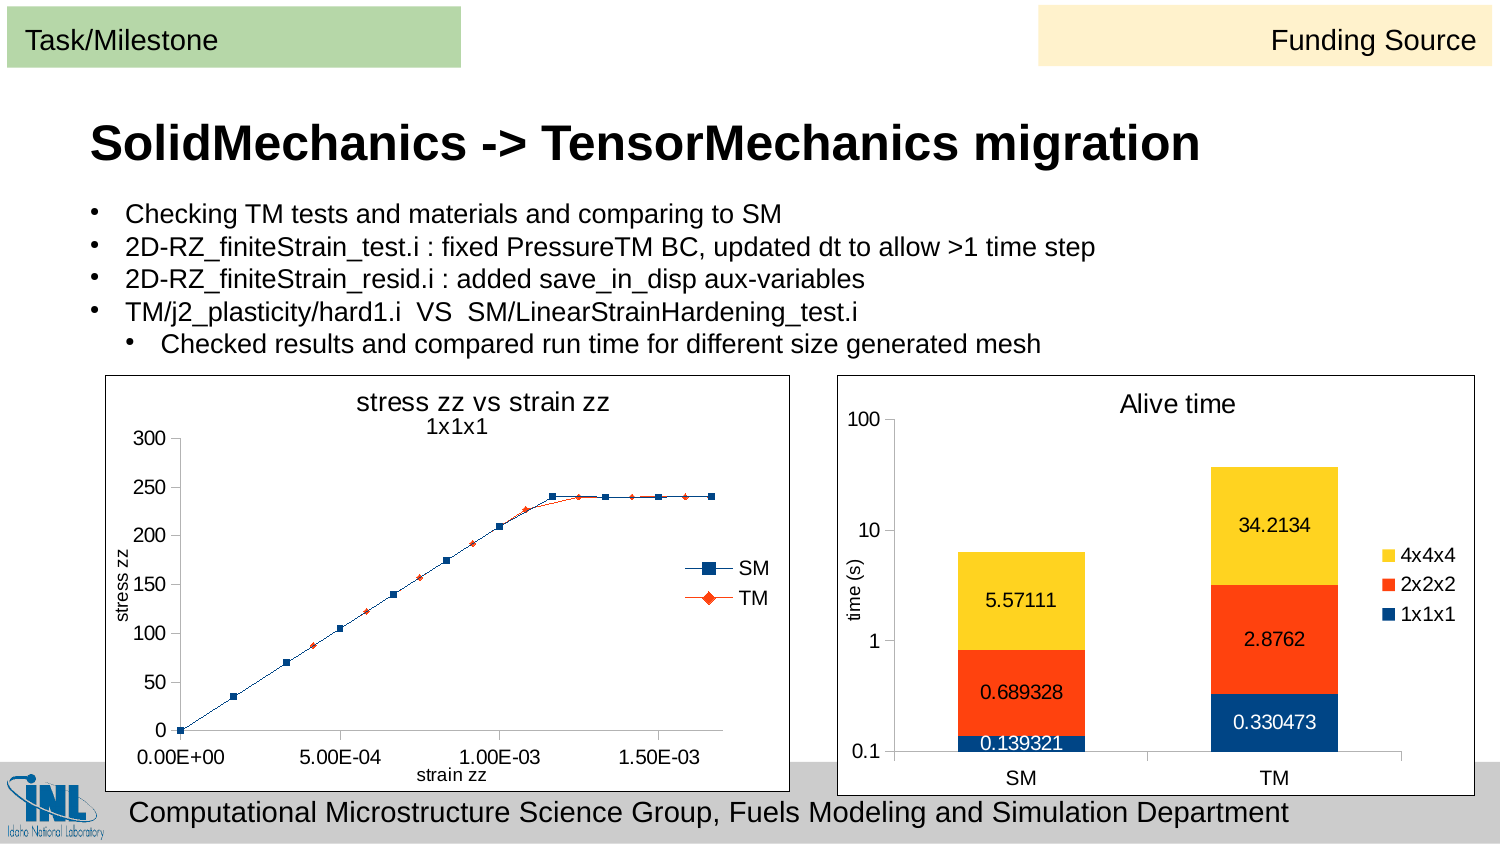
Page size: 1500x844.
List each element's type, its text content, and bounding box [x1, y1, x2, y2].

chart [837, 375, 1475, 796]
text_box Task/Milestone [10, 9, 460, 68]
chart [105, 375, 790, 792]
text_box Checking TM tests and materials and comparing to SM 2D-RZ_finiteStrain_test.i : fixed PressureTM BC, updated dt to allow >1 time step 2D-RZ_finiteStrain_resid.i : added save_in_disp aux-variables TM/j2_plasticity/hard1.i VS SM/LinearStrainHardening_test.i Checked results and compared run time for different size generated mesh [74, 181, 1425, 758]
text_box Funding Source [1042, 9, 1493, 68]
picture [7, 774, 104, 840]
text_box SolidMechanics -> TensorMechanics migration [74, 106, 1425, 181]
